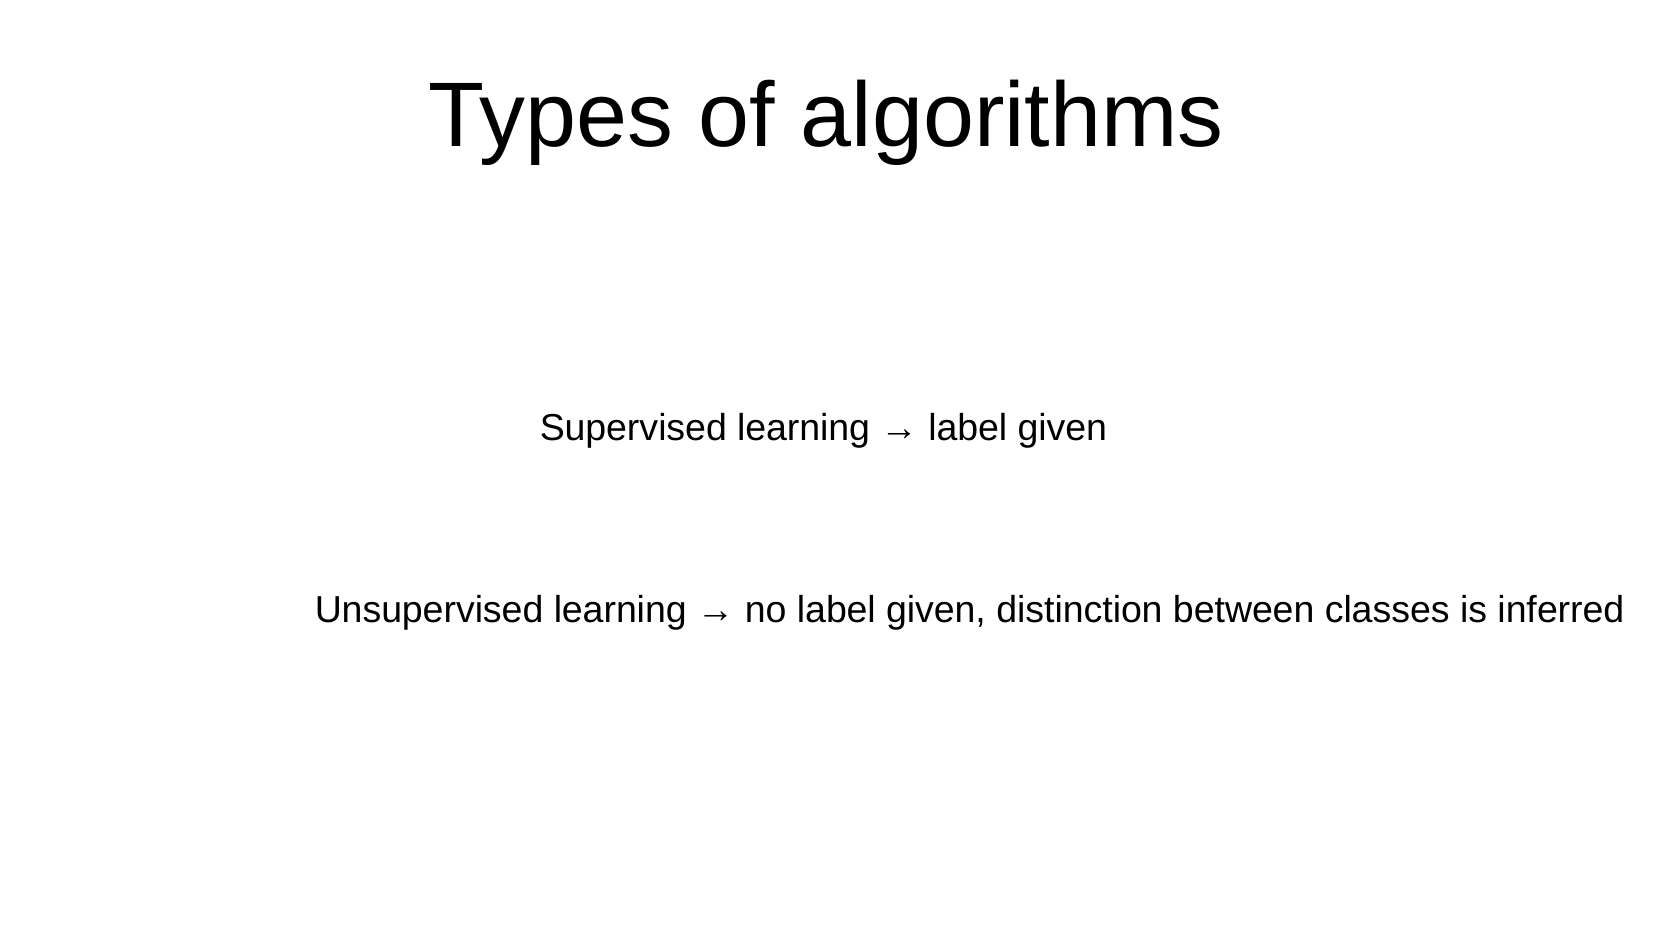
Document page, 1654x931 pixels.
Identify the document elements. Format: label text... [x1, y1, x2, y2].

text_box Unsupervised learning → no label given, distinction between classes is inferred [300, 580, 1640, 638]
title Types of algorithms [82, 37, 1571, 193]
text_box Supervised learning → label given [525, 399, 1133, 457]
